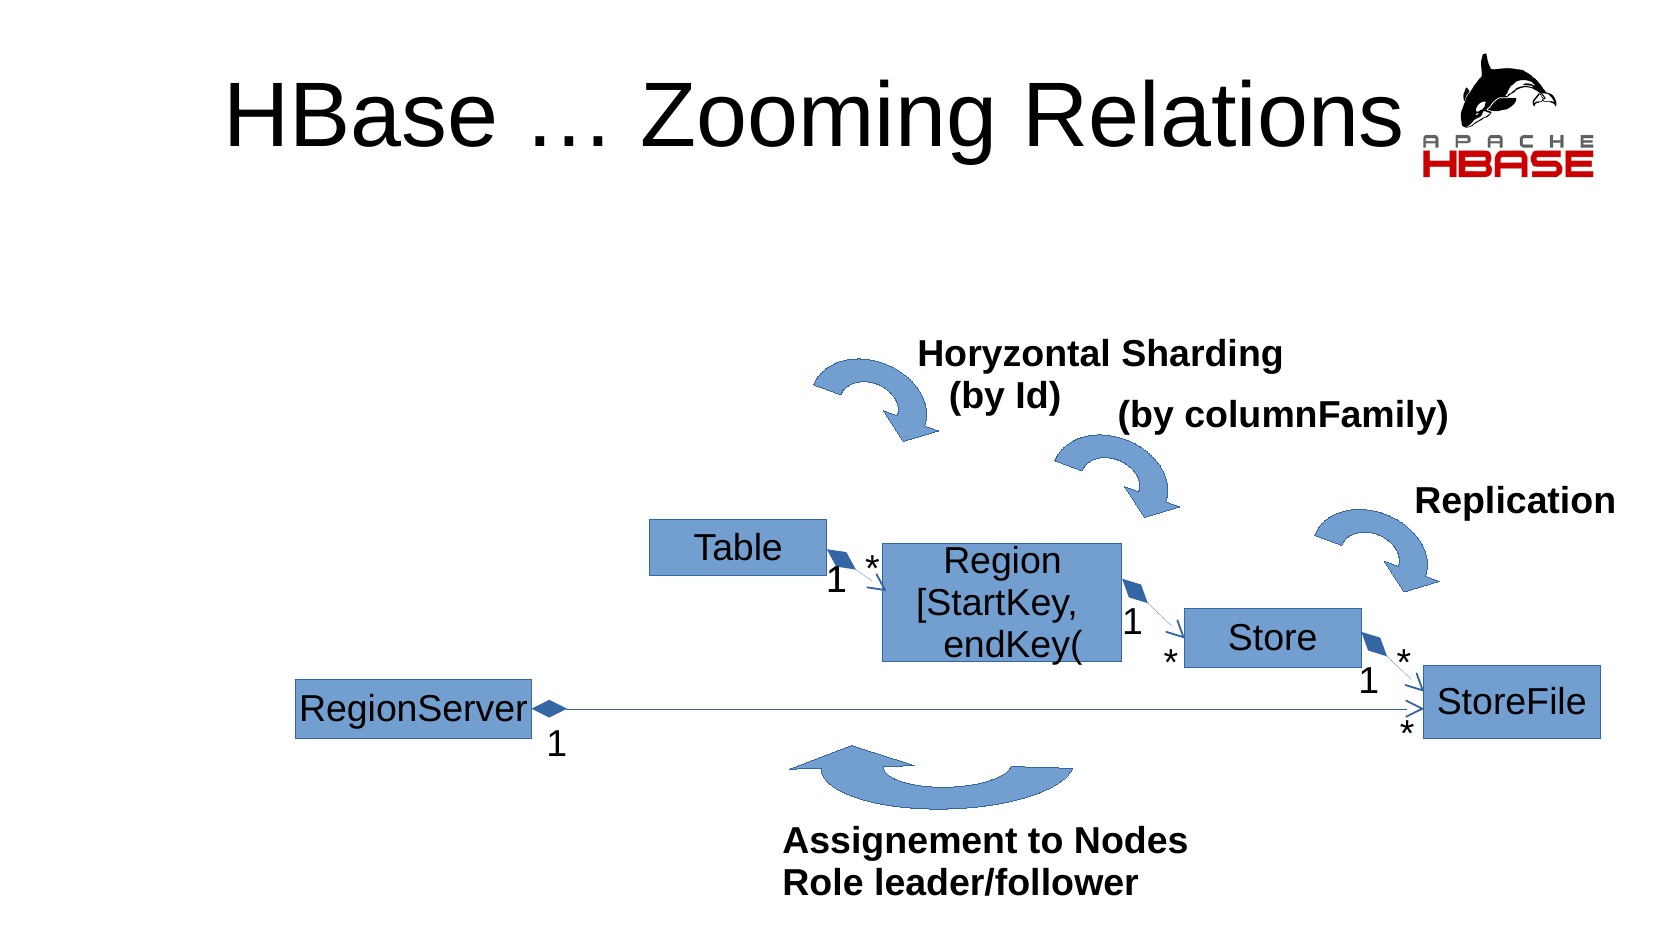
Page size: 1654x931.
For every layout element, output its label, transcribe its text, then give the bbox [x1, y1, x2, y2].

text_box RegionServer [295, 679, 532, 739]
text_box Assignement to Nodes Role leader/follower [767, 812, 1204, 912]
text_box Replication [1399, 472, 1632, 530]
text_box Table [649, 519, 827, 576]
text_box * [1387, 705, 1415, 762]
text_box [1054, 435, 1180, 518]
title HBase … Zooming Relations [70, 37, 1559, 193]
text_box * [1151, 634, 1179, 691]
text_box [789, 745, 1073, 810]
text_box Store [1184, 608, 1362, 668]
picture [1390, 37, 1625, 207]
text_box * [1384, 634, 1412, 679]
text_box * [1384, 656, 1412, 691]
text_box [1314, 509, 1440, 592]
text_box 1 [1110, 592, 1137, 650]
text_box * [853, 539, 880, 597]
text_box 1 [814, 551, 841, 609]
text_box Region [StartKey, endKey( [882, 543, 1122, 662]
text_box Horyzontal Sharding (by Id) [902, 324, 1300, 424]
text_box 1 [534, 714, 562, 772]
text_box [813, 358, 939, 442]
text_box 1 [1346, 651, 1374, 709]
text_box (by columnFamily) [1092, 386, 1465, 443]
text_box StoreFile [1423, 665, 1601, 739]
